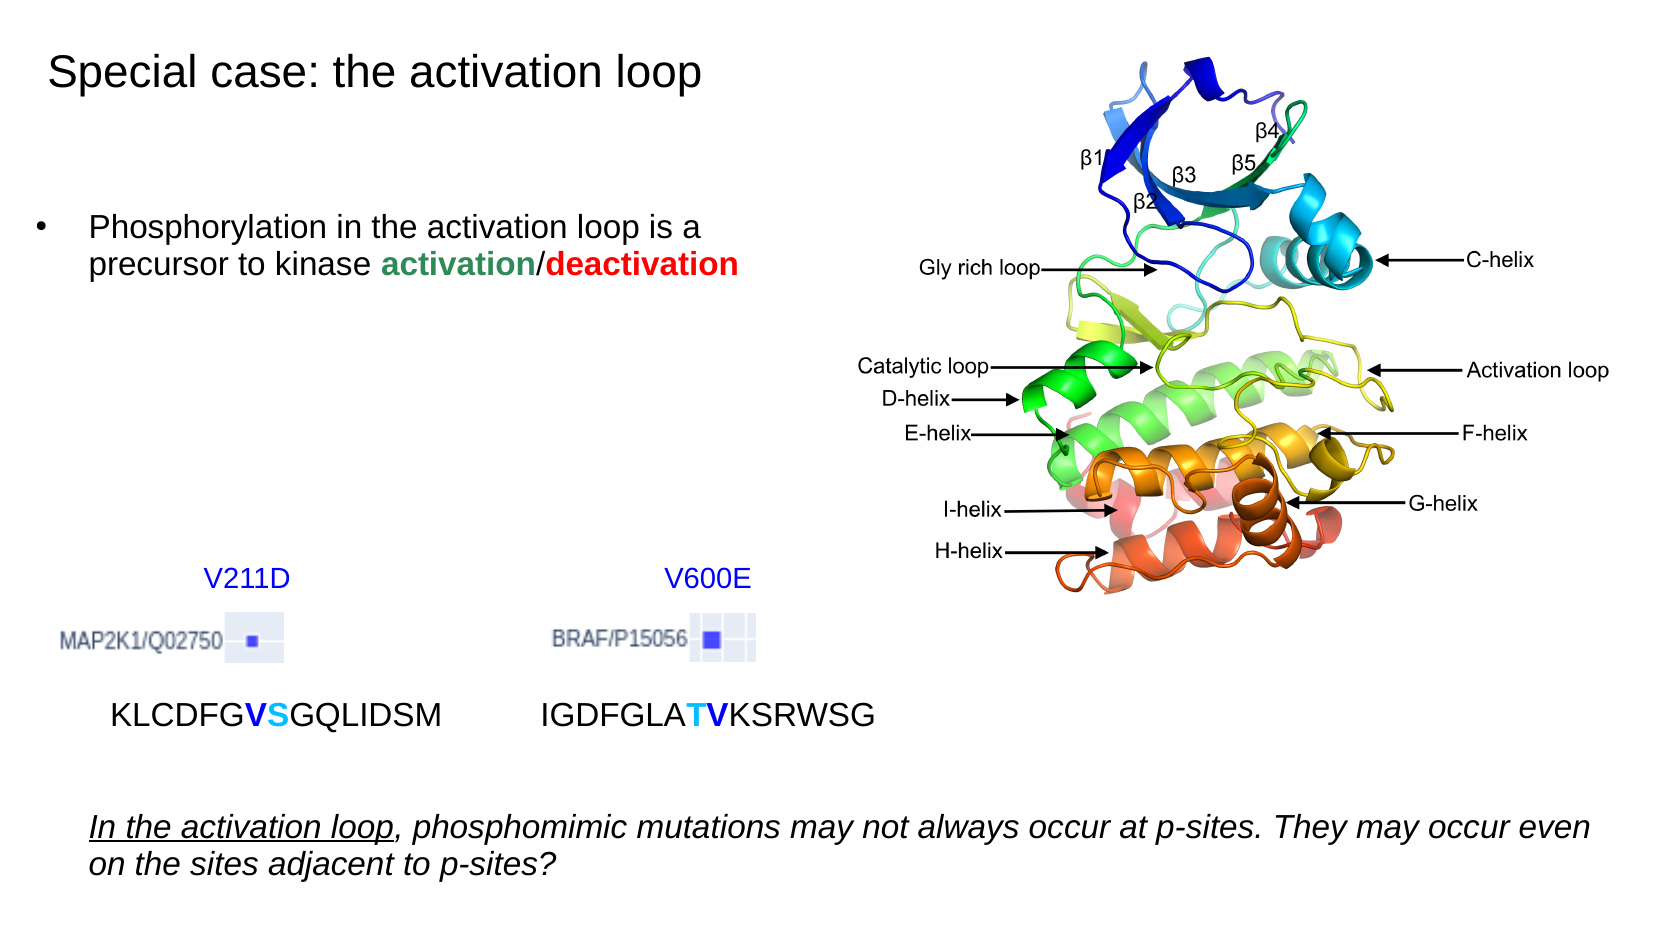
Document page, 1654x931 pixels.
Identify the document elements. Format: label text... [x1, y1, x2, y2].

text_box IGDFGLATVKSRWSG [507, 674, 910, 756]
picture [9, 612, 284, 663]
list In the activation loop, phosphomimic mutations may not always occur at p-sites. They may occur even on the sites adjacent to p-sites? [17, 808, 1607, 922]
text_box KLCDFGVSGQLIDSM [82, 670, 470, 760]
text_box V211D [188, 555, 331, 603]
title Special case: the activation loop [47, 16, 733, 128]
list Phosphorylation in the activation loop is a precursor to kinase activation/deactivation [17, 141, 792, 343]
text_box V600E [649, 555, 792, 603]
picture [839, 23, 1619, 623]
picture [478, 613, 756, 662]
